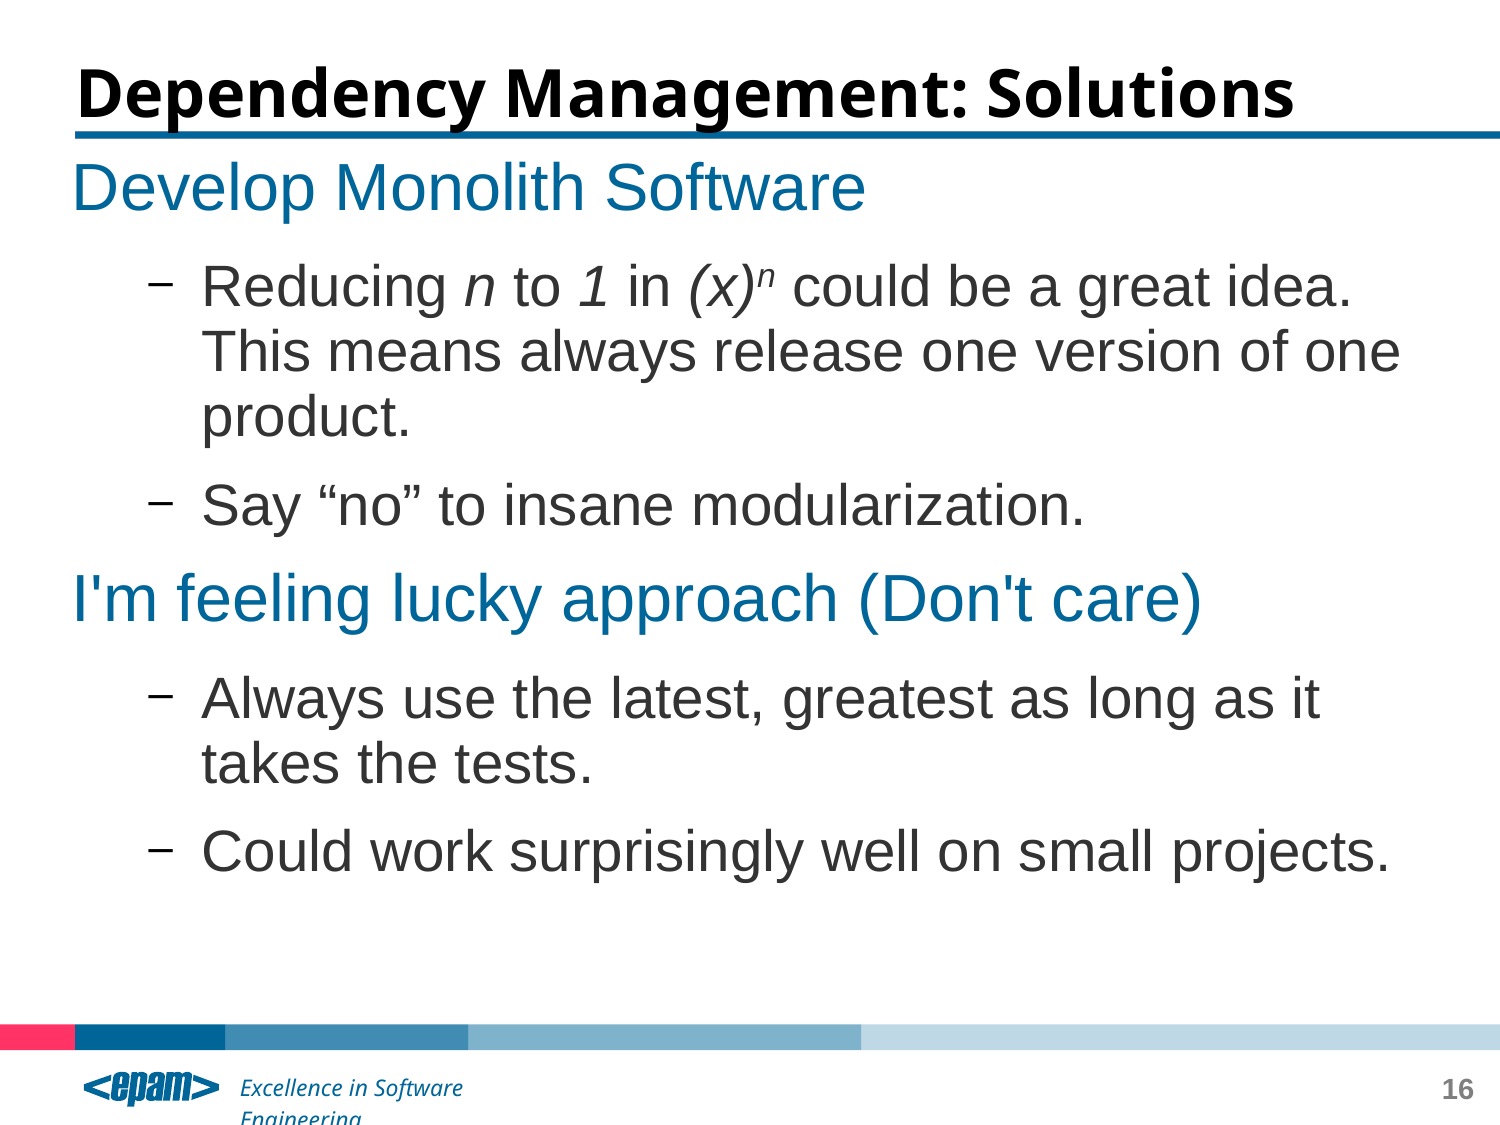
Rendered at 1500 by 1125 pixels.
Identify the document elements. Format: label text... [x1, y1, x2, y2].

title Dependency Management: Solutions [75, 44, 1425, 138]
text_box <number> [1395, 1070, 1475, 1125]
list Develop Monolith Software Reducing n to 1 in (x)n could be a great idea. This means always release one version of one product. Say “no” to insane modularization. I'm feeling lucky approach (Don't care) Always use the latest, greatest as long as it takes the tests. Could work surprisingly well on small projects. [59, 149, 1441, 1026]
